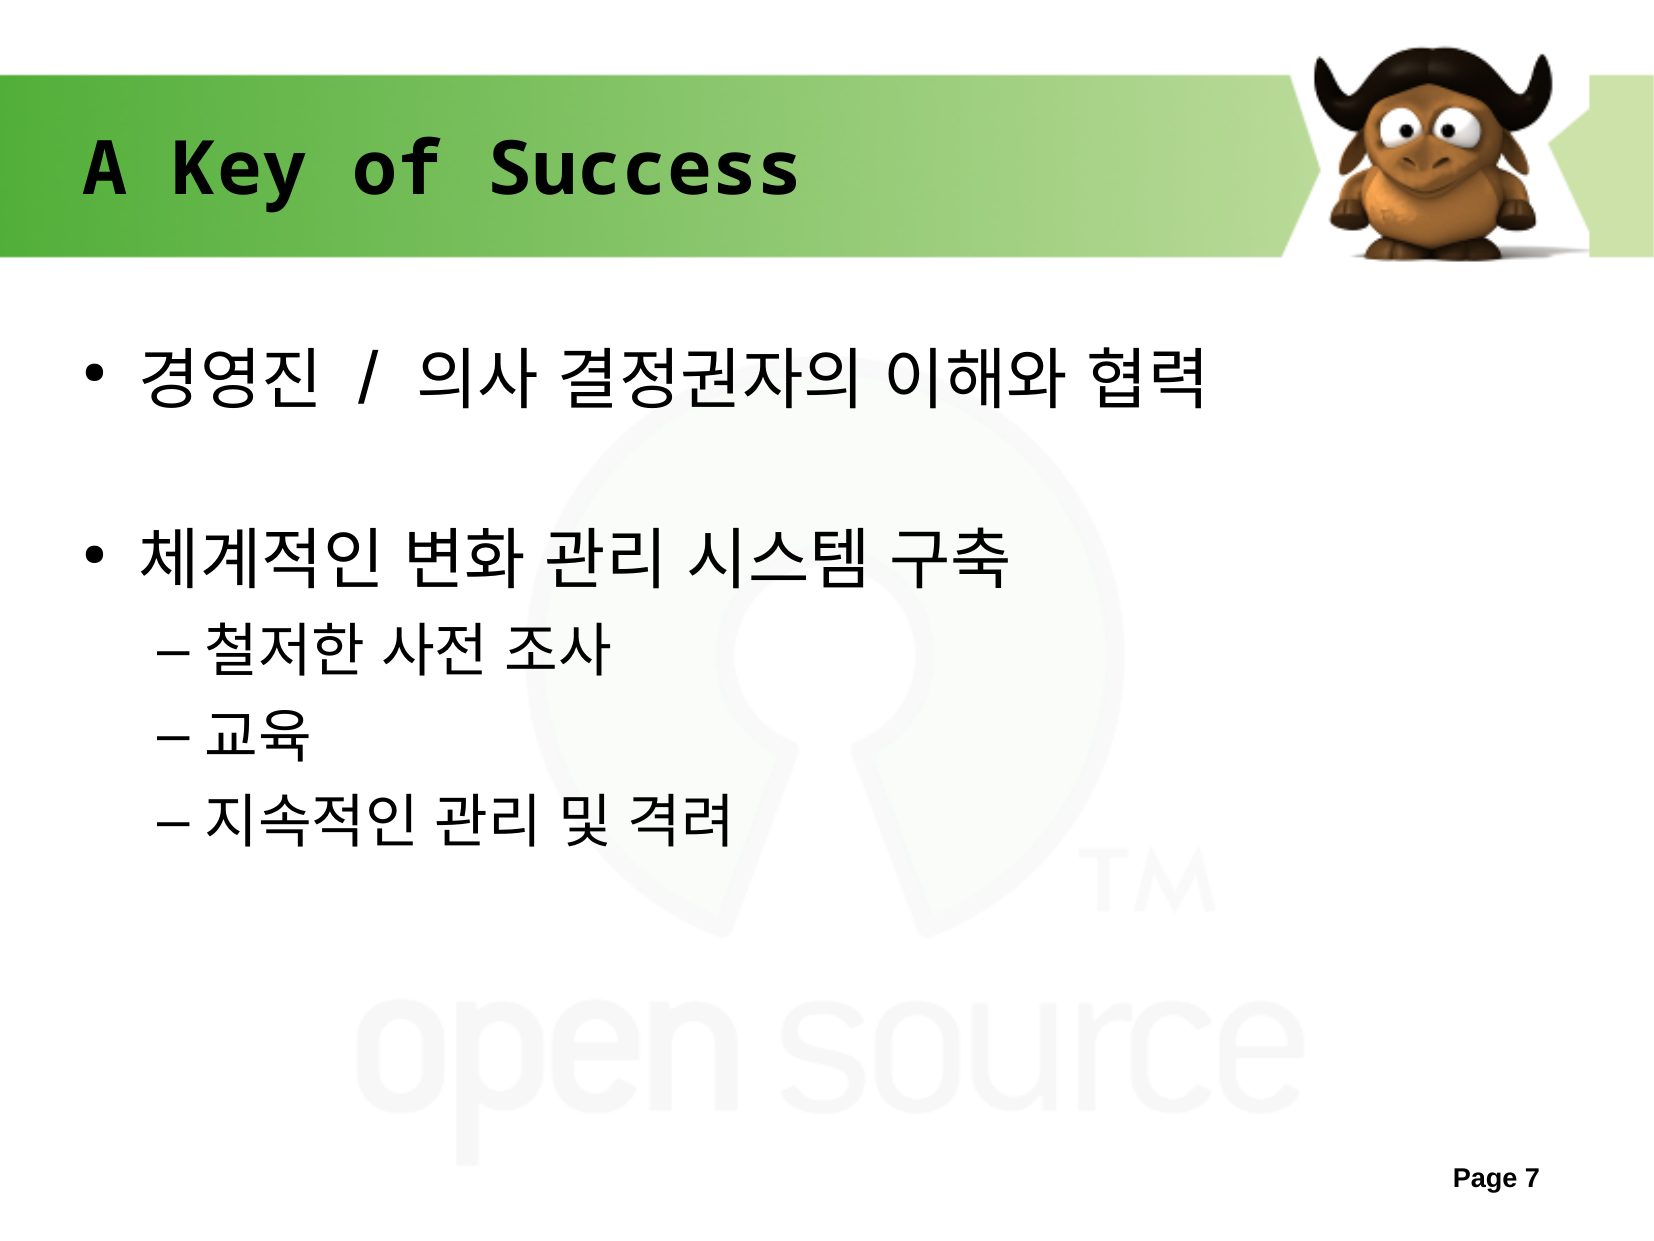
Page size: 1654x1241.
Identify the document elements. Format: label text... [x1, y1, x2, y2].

list 경영진 / 의사 결정권자의 이해와 협력 체계적인 변화 관리 시스템 구축 철저한 사전 조사 교육 지속적인 관리 및 격려 [82, 330, 1571, 1134]
picture [0, 0, 1654, 1241]
title A Key of Success [82, 61, 1571, 269]
